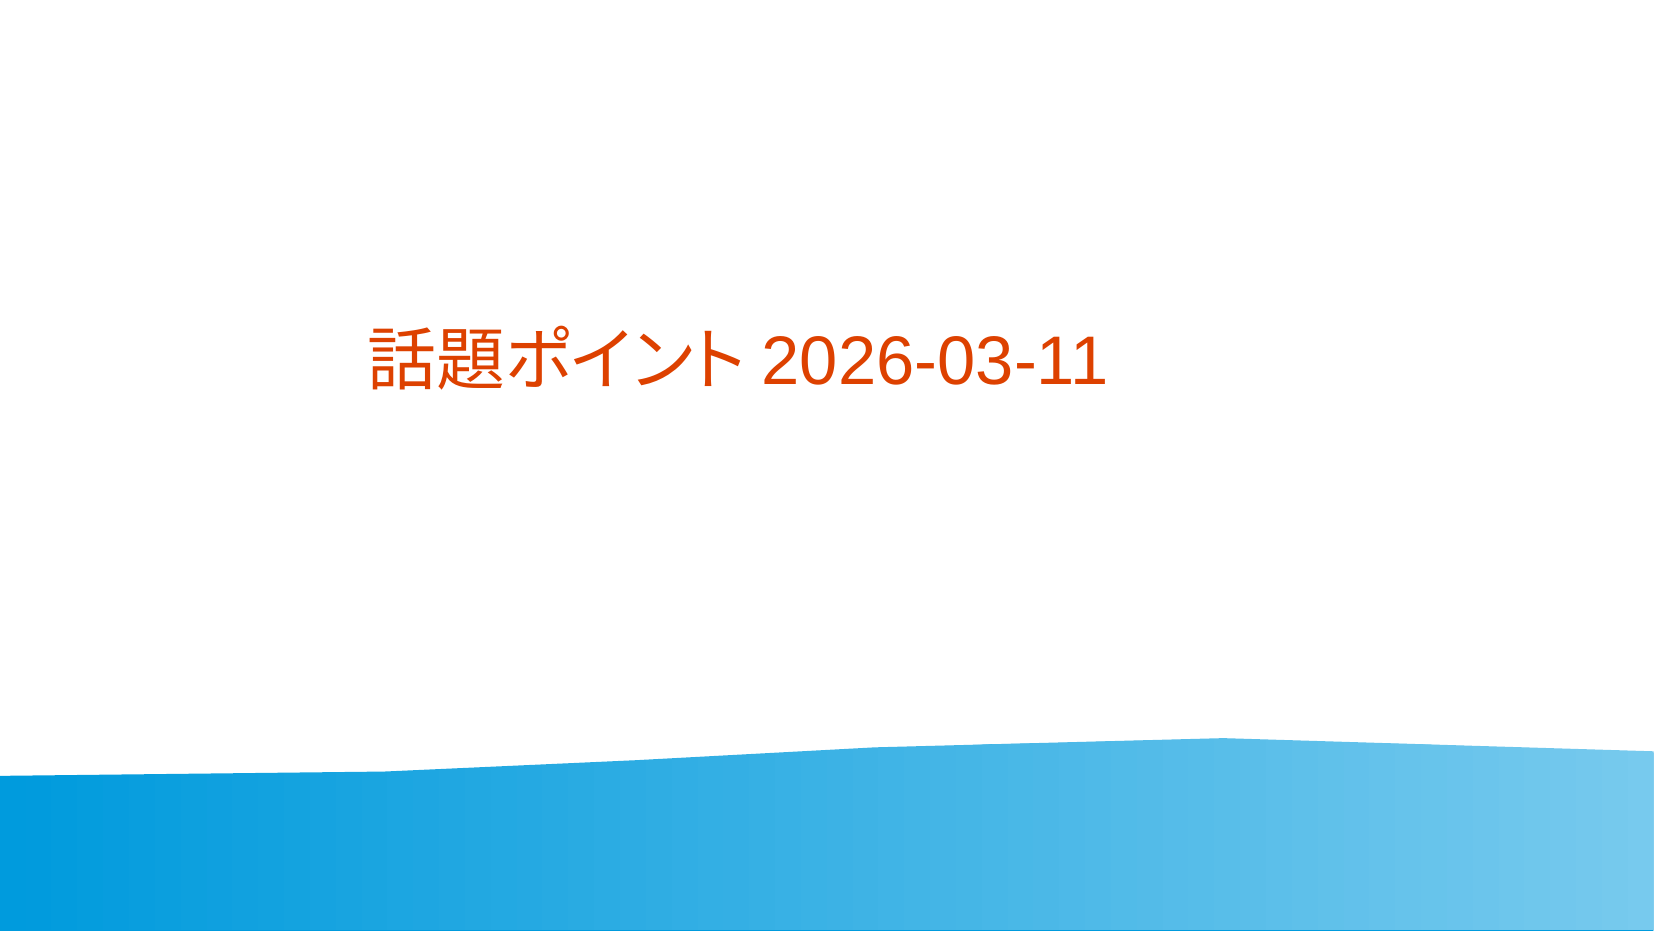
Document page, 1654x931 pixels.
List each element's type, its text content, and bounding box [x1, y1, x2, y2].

title 話題ポイント 2026-03-11 [0, 265, 1477, 443]
